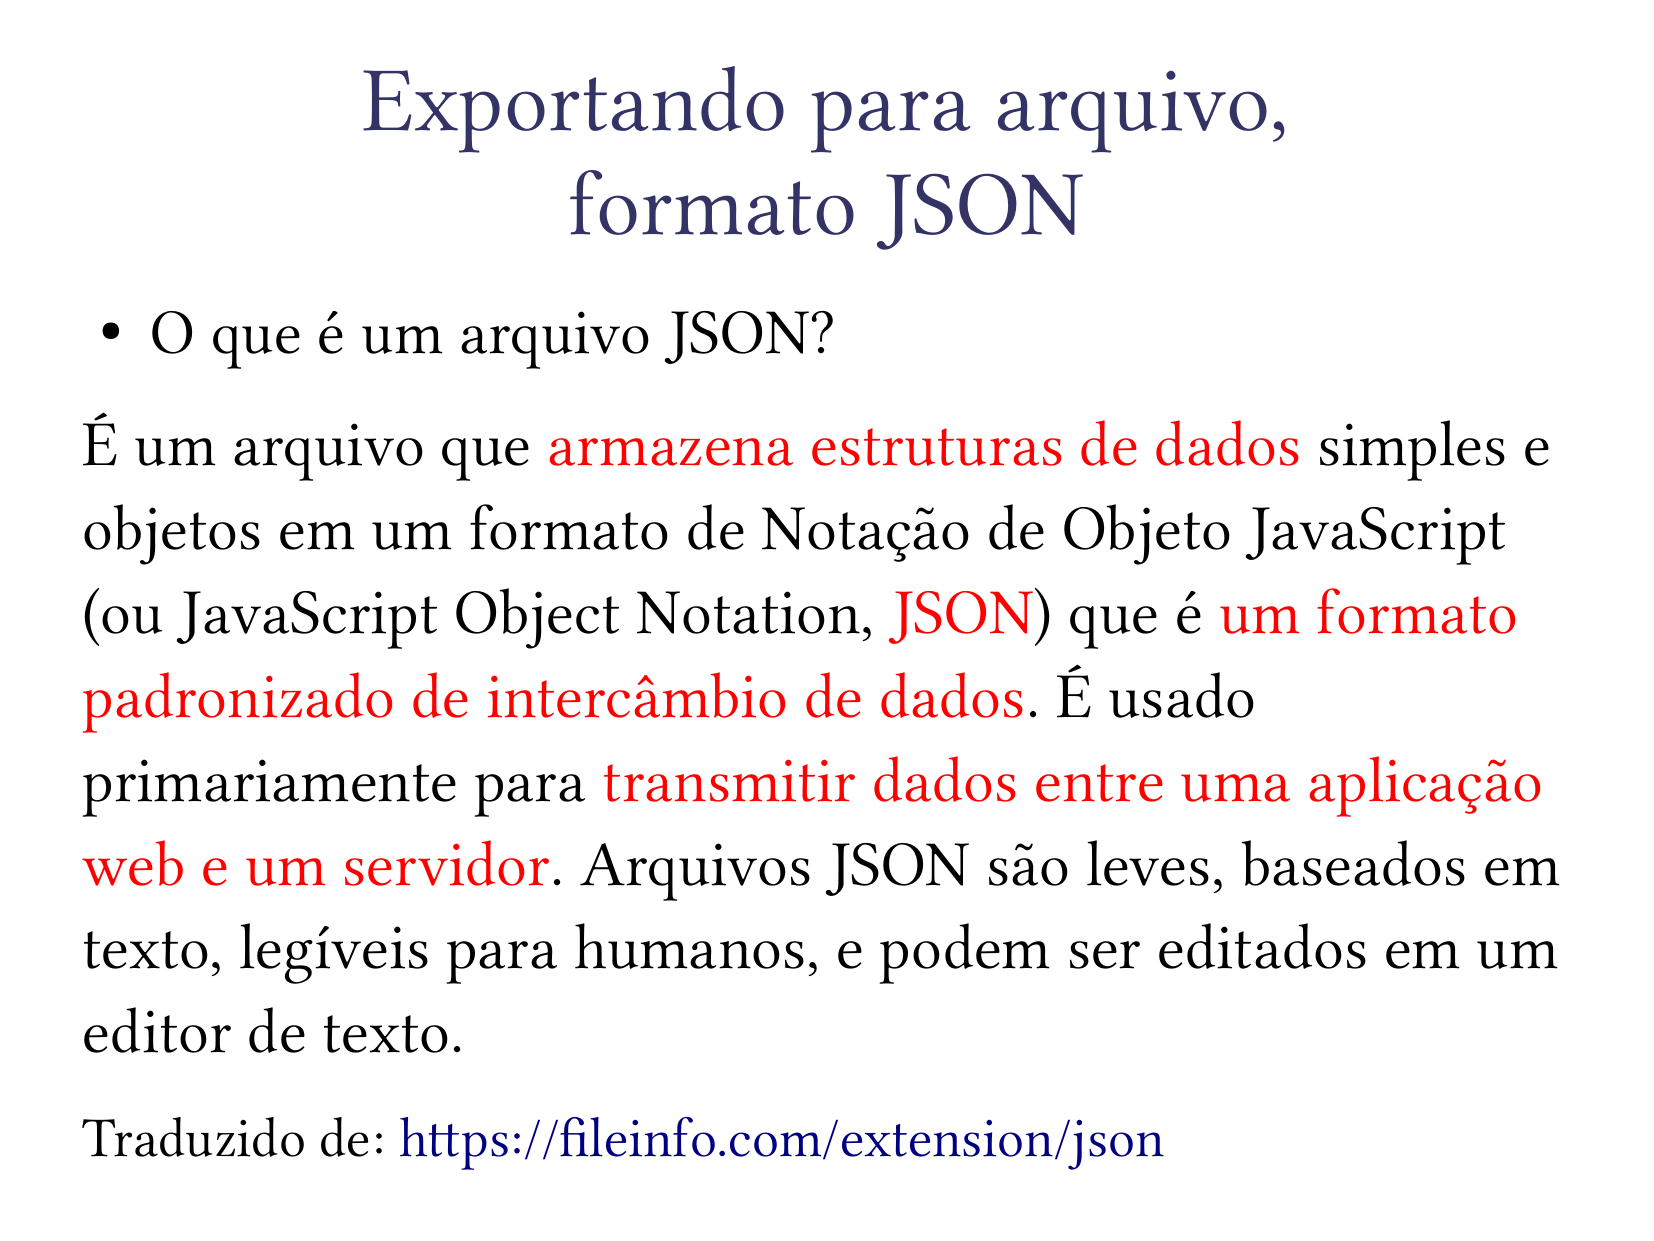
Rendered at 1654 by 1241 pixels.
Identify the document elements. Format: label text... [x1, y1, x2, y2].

list O que é um arquivo JSON? É um arquivo que armazena estruturas de dados simples e objetos em um formato de Notação de Objeto JavaScript (ou JavaScript Object Notation, JSON) que é um formato padronizado de intercâmbio de dados. É usado primariamente para transmitir dados entre uma aplicação web e um servidor. Arquivos JSON são leves, baseados em texto, legíveis para humanos, e podem ser editados em um editor de texto. Traduzido de: https://fileinfo.com/extension/json [82, 285, 1571, 1171]
title Exportando para arquivo, formato JSON [82, 47, 1571, 259]
